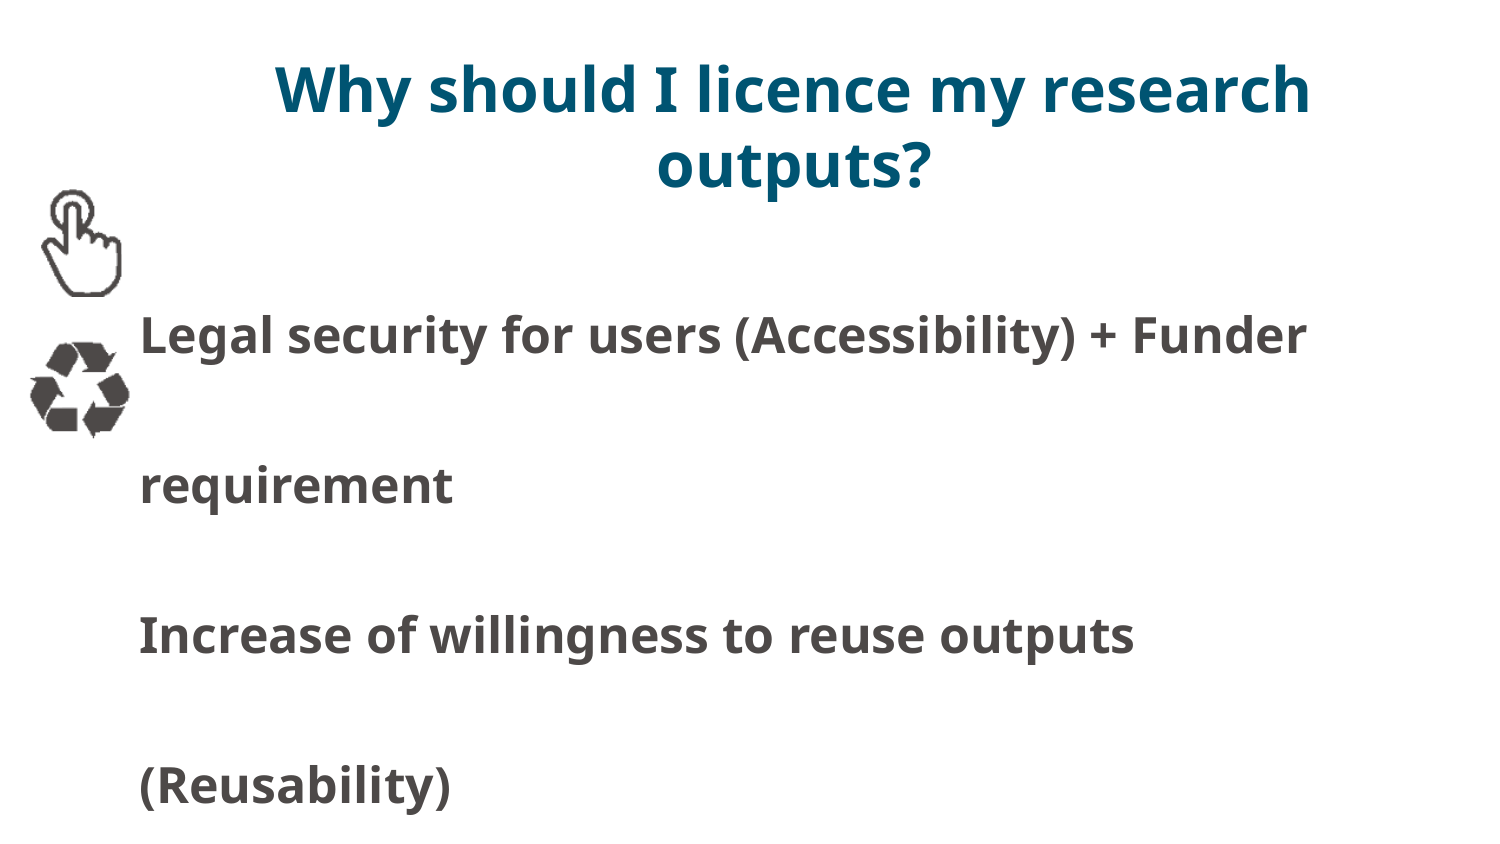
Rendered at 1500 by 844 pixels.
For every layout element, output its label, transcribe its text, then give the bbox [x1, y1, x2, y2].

text_box Why should I licence my research outputs? [170, 44, 1419, 159]
text_box Legal security for users (Accessibility) + Funder requirement Increase of willingness to reuse outputs (Reusability) [128, 208, 1431, 837]
picture [26, 188, 132, 297]
picture [27, 332, 133, 443]
